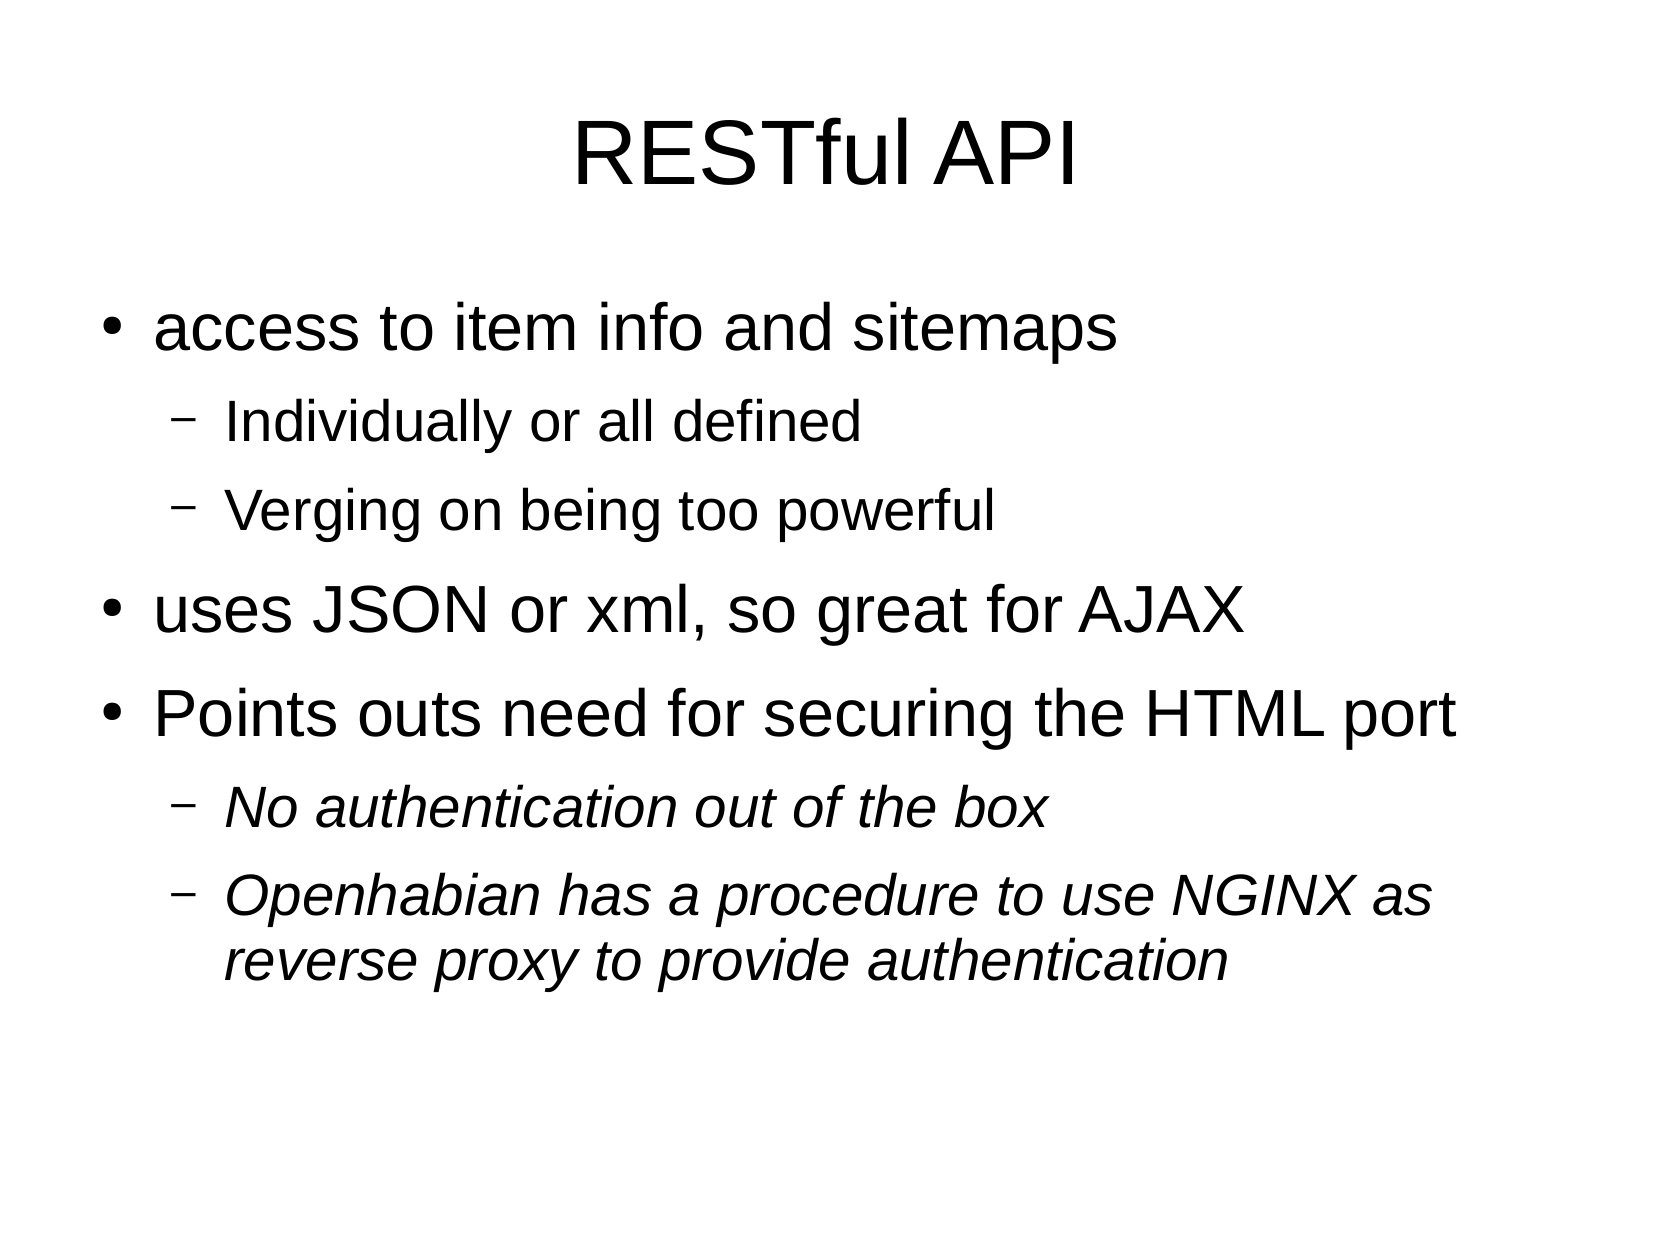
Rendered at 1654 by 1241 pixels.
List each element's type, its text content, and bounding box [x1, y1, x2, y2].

title RESTful API [82, 49, 1571, 257]
list access to item info and sitemaps Individually or all defined Verging on being too powerful uses JSON or xml, so great for AJAX Points outs need for securing the HTML port No authentication out of the box Openhabian has a procedure to use NGINX as reverse proxy to provide authentication [82, 290, 1571, 1010]
